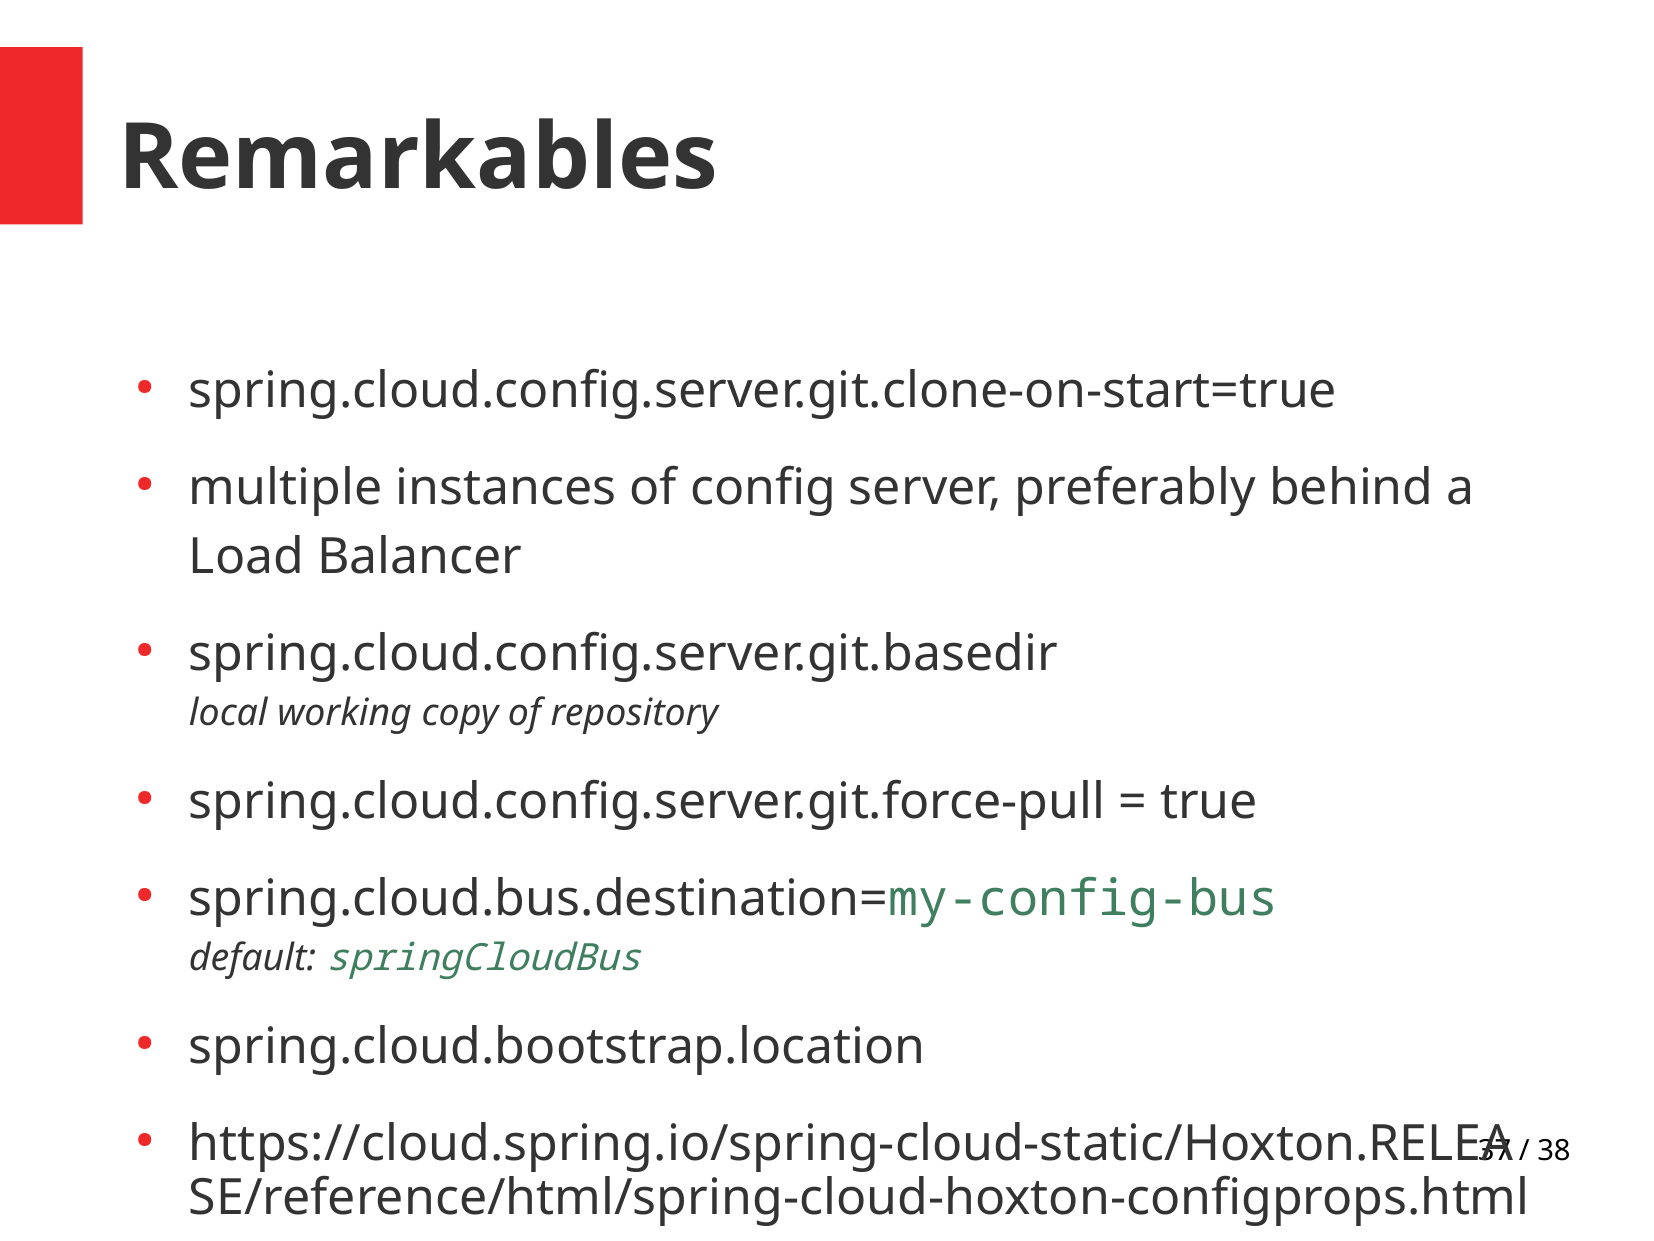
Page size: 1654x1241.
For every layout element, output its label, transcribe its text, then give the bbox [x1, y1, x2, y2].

title Remarkables [118, 49, 1571, 257]
list spring.cloud.config.server.git.clone-on-start=true multiple instances of config server, preferably behind a Load Balancer spring.cloud.config.server.git.basedir local working copy of repository spring.cloud.config.server.git.force-pull = true spring.cloud.bus.destination=my-config-bus default: springCloudBus spring.cloud.bootstrap.location https://cloud.spring.io/spring-cloud-static/Hoxton.RELEASE/reference/html/spring-cloud-hoxton-configprops.html [118, 354, 1536, 1074]
